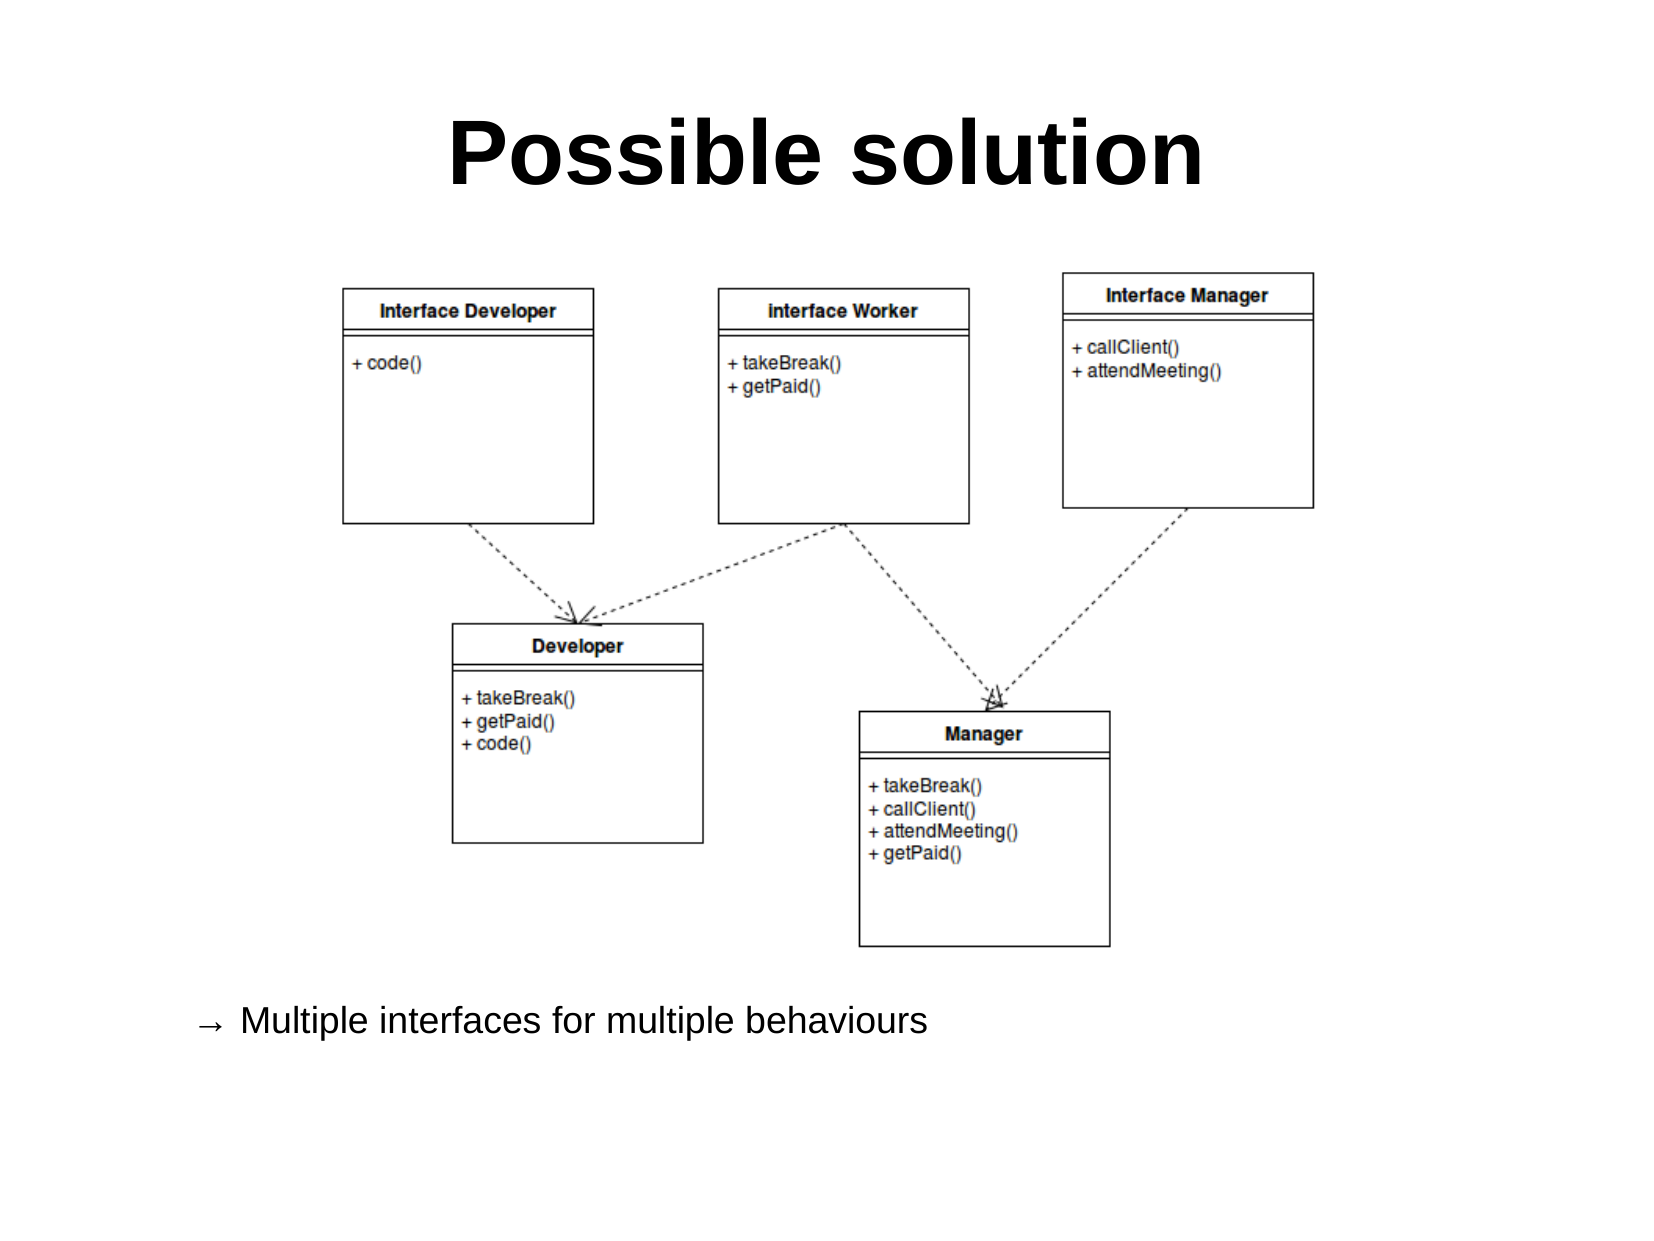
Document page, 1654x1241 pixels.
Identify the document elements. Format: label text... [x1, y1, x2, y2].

title Possible solution [82, 49, 1571, 257]
text_box → Multiple interfaces for multiple behaviours [177, 992, 1205, 1049]
picture [341, 271, 1316, 949]
